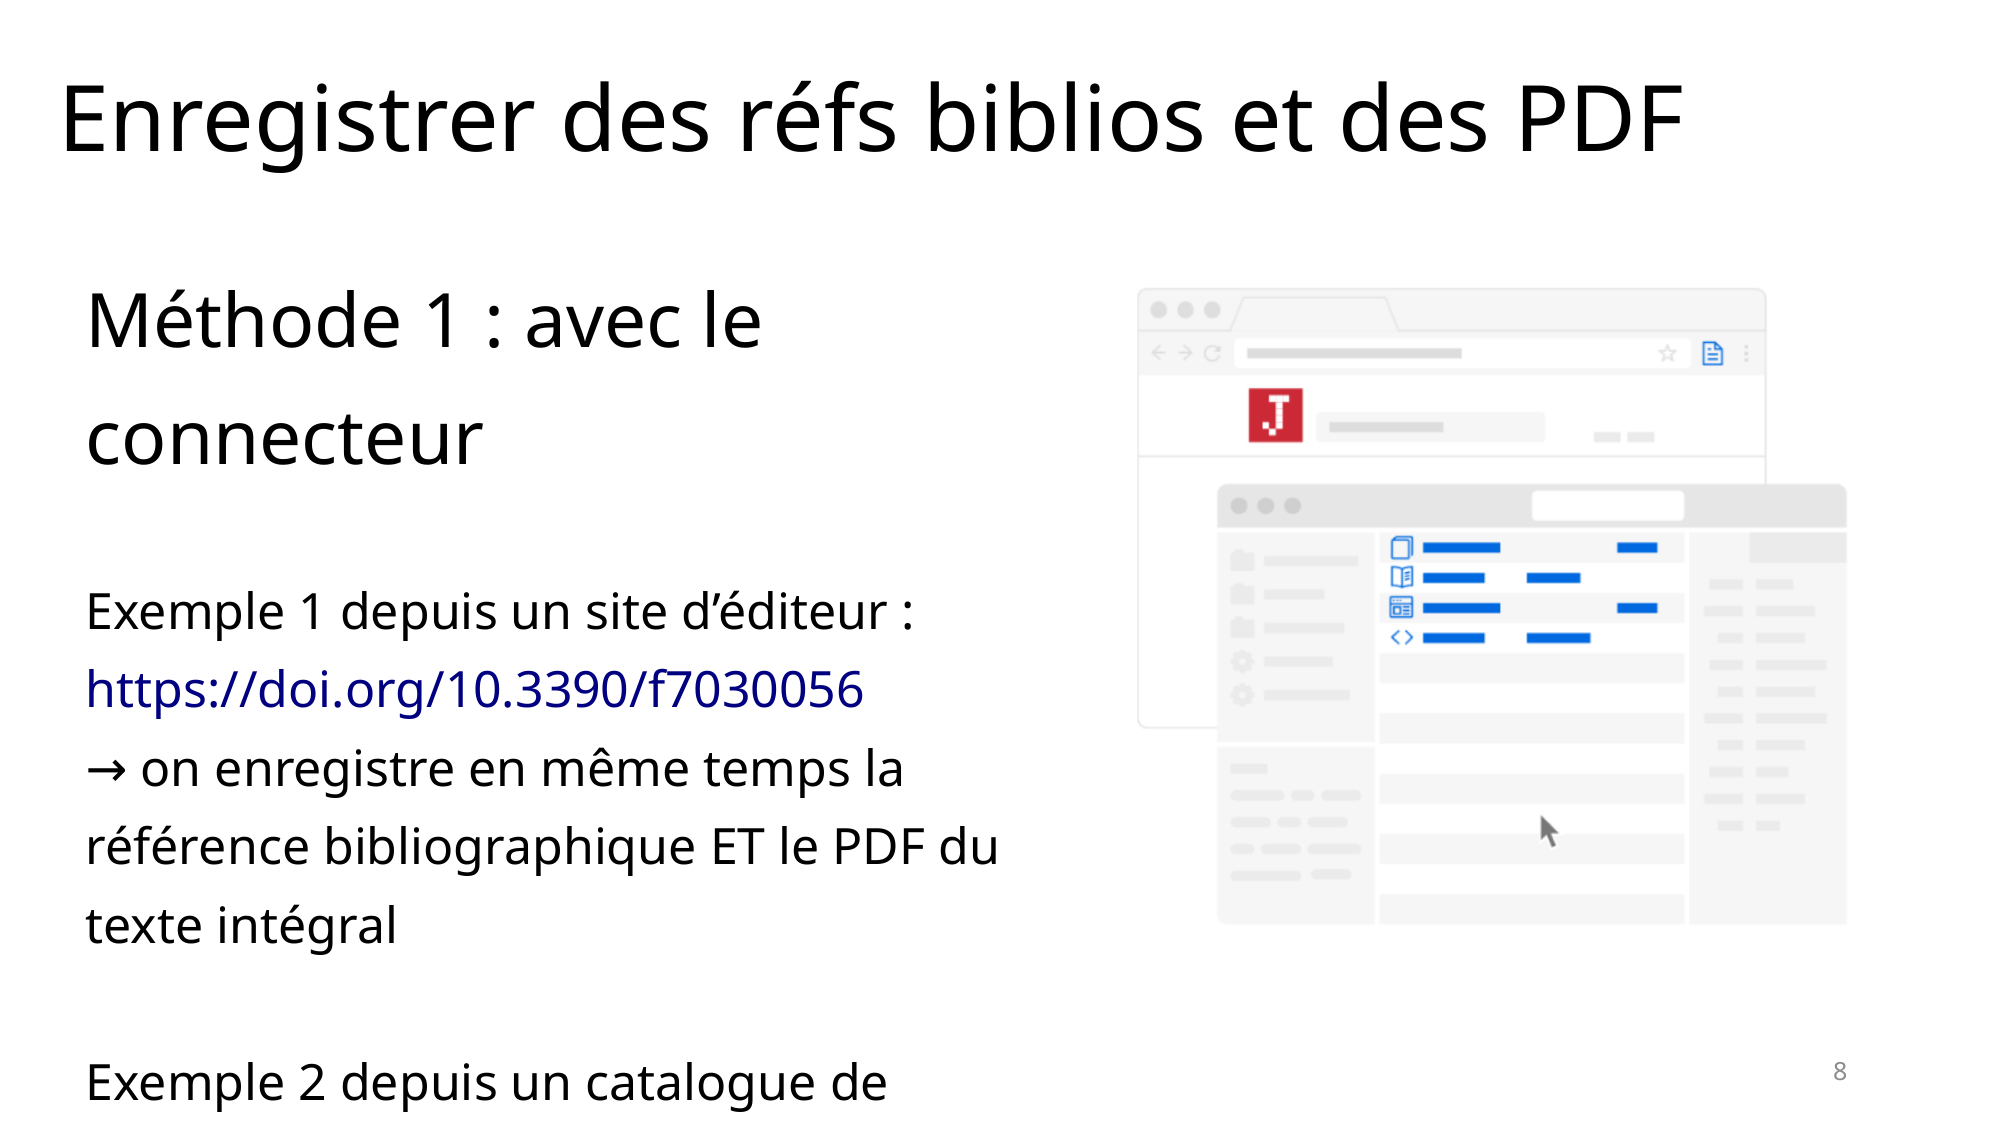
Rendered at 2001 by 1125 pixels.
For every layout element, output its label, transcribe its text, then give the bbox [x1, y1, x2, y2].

text_box Méthode 1 : avec le connecteur Exemple 1 depuis un site d’éditeur : https://doi.org/10.3390/f7030056 → on enregistre en même temps la référence bibliographique ET le PDF du texte intégral Exemple 2 depuis un catalogue de bibliothèque : https://www.sudoc.fr/196083281 → on enregistre seulement la référence bibliographique [70, 244, 1075, 979]
title Enregistrer des réfs biblios et des PDF [59, 0, 1949, 237]
picture [1130, 278, 1881, 964]
